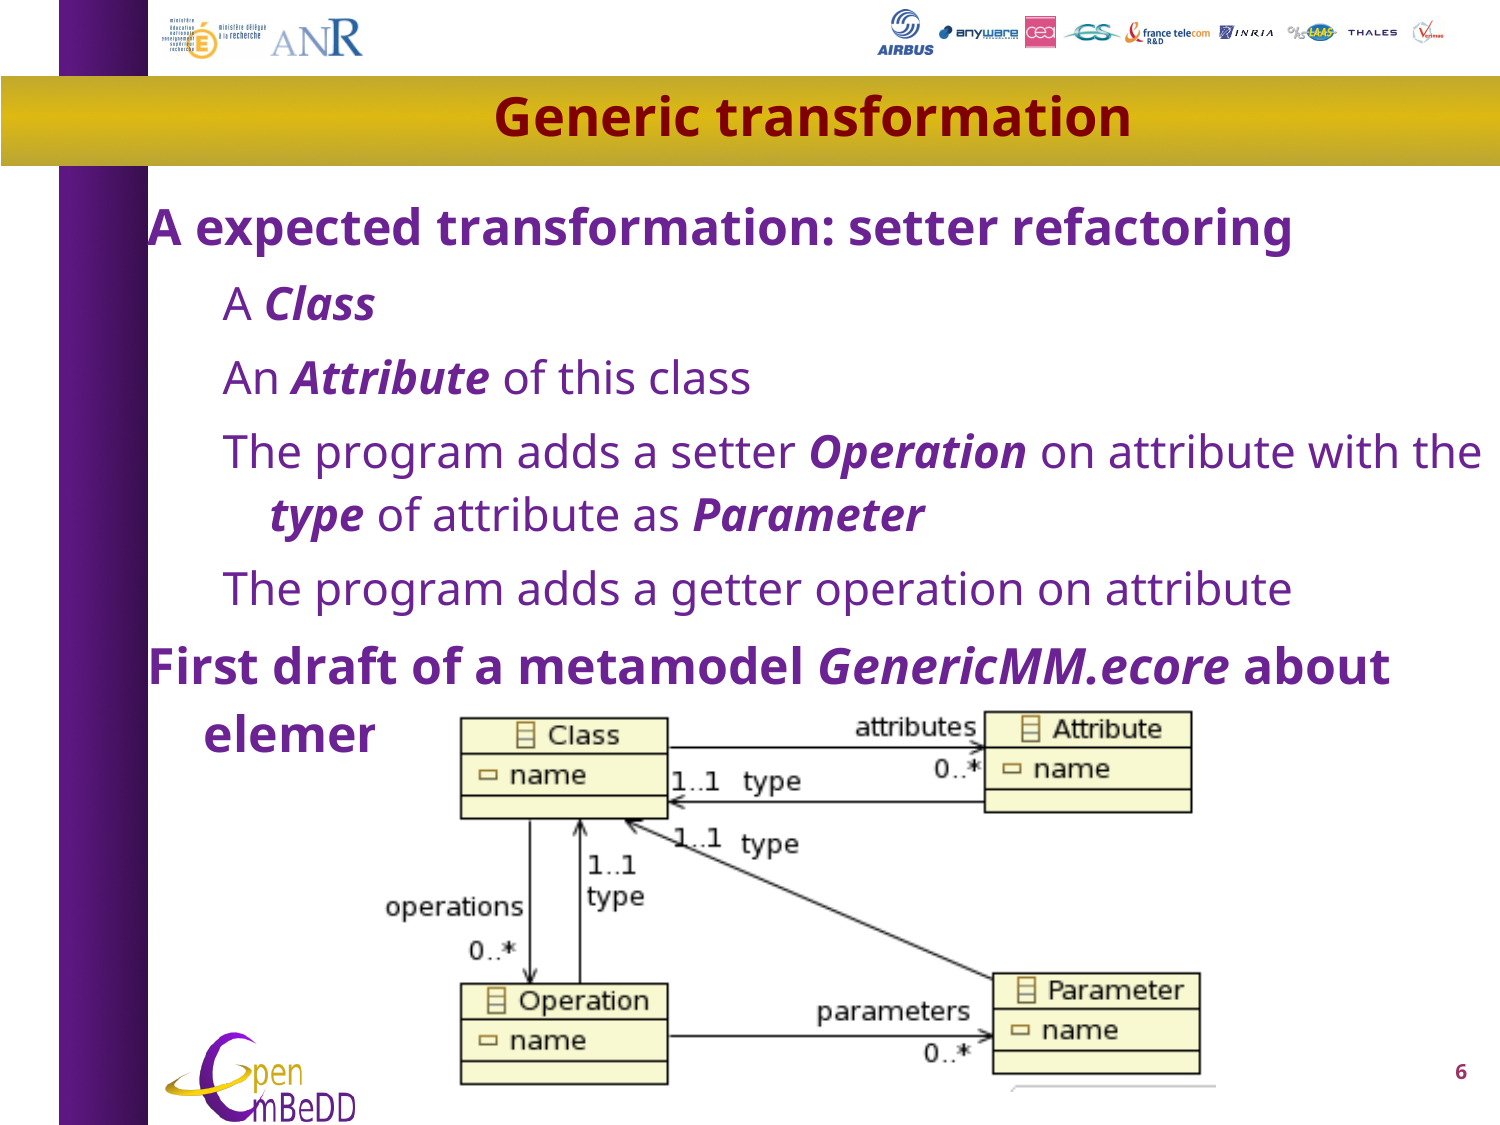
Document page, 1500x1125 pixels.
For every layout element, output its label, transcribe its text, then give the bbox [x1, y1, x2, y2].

picture [162, 18, 266, 59]
picture [375, 701, 1216, 1092]
picture [270, 18, 363, 57]
picture [1, 0, 1500, 1125]
picture [165, 1032, 355, 1122]
title Generic transformation [147, 66, 1481, 164]
list A expected transformation: setter refactoring A Class An Attribute of this class The program adds a setter Operation on attribute with the type of attribute as Parameter The program adds a getter operation on attribute First draft of a metamodel GenericMM.ecore about elements implied in transformation: [147, 191, 1488, 692]
picture [877, 9, 1445, 55]
